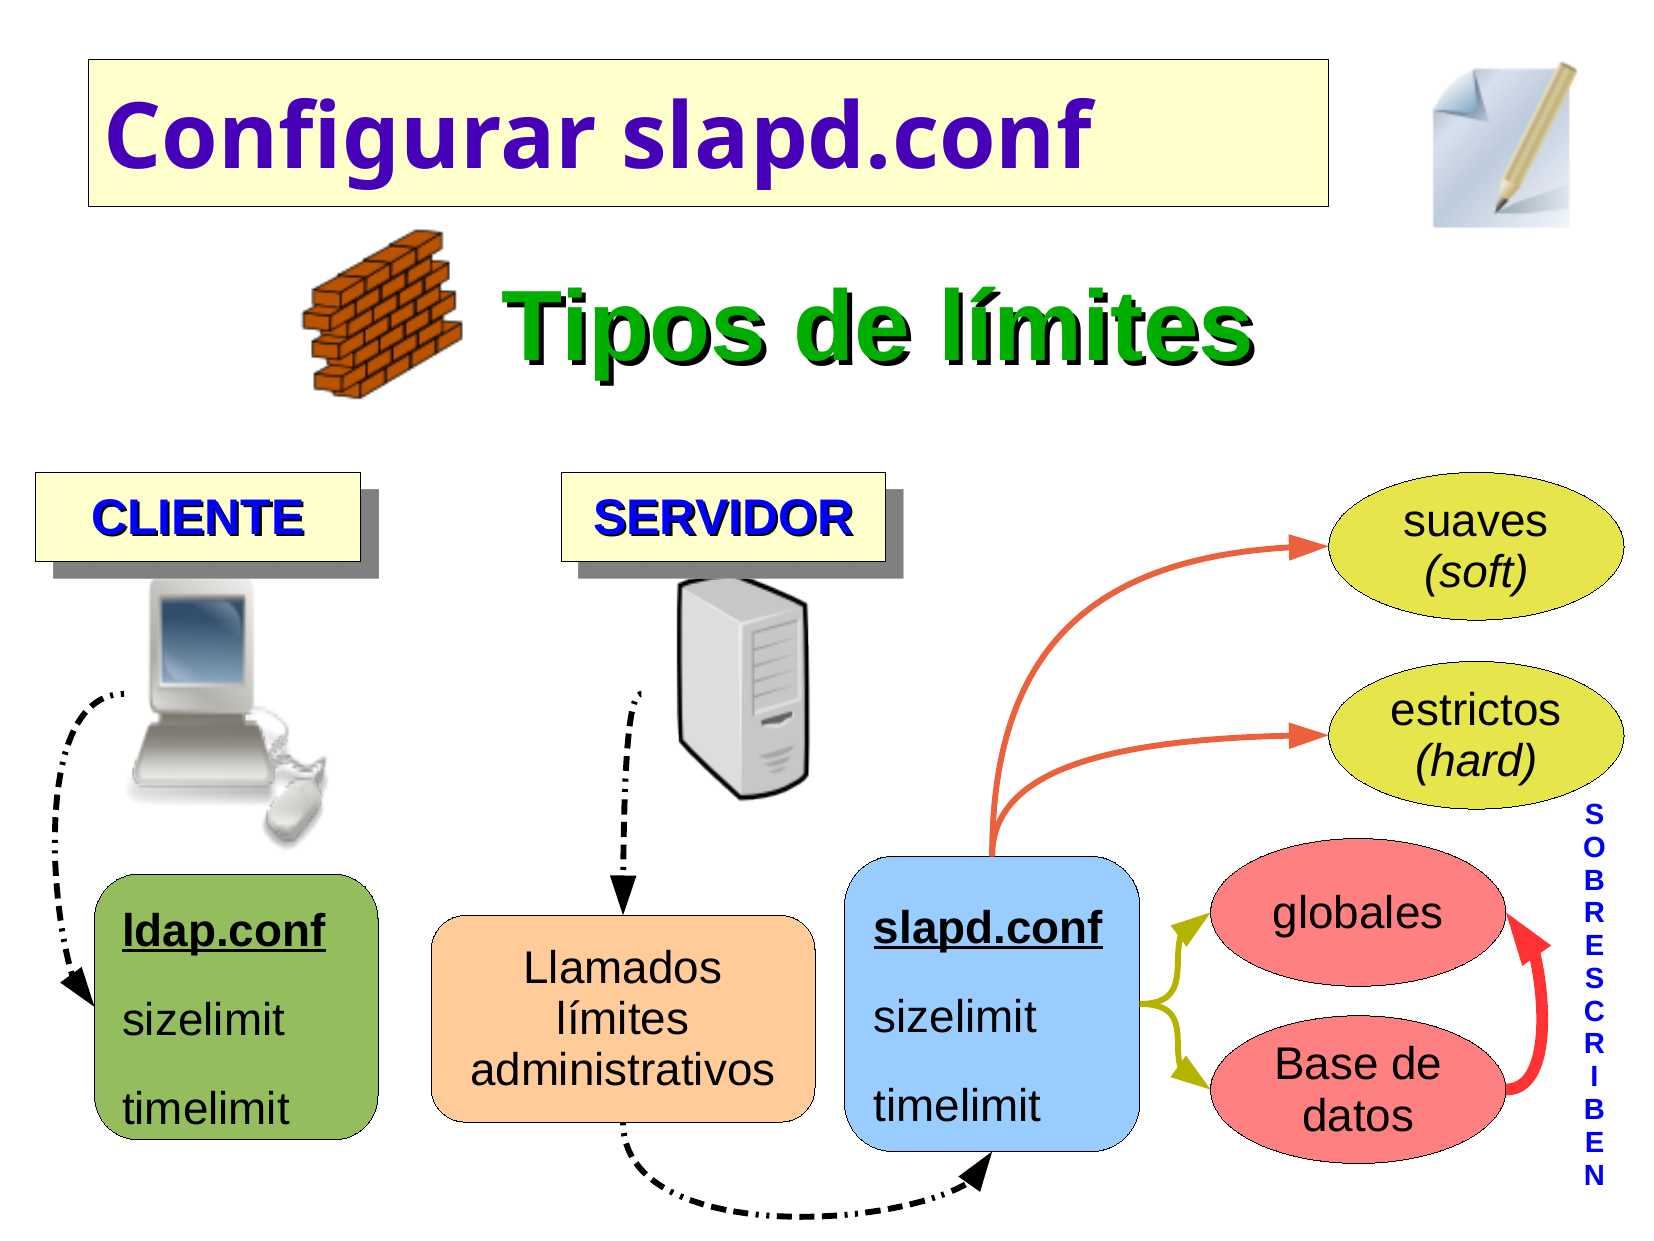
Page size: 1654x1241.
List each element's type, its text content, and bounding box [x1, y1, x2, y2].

text_box Llamados límites administrativos [431, 915, 816, 1123]
text_box CLIENTE [35, 472, 361, 562]
text_box estrictos (hard) [1328, 661, 1625, 810]
picture [124, 562, 331, 857]
text_box globales [1210, 838, 1506, 987]
text_box suaves (soft) [1328, 472, 1625, 621]
picture [1417, 58, 1595, 237]
text_box SERVIDOR [561, 472, 886, 562]
text_box slapd.conf sizelimit timelimit [844, 856, 1140, 1152]
text_box S O B R E SC R I B E N [1564, 790, 1625, 1199]
picture [295, 224, 478, 408]
text_box Base de datos [1210, 1015, 1506, 1164]
text_box ldap.conf sizelimit timelimit [94, 874, 379, 1140]
text_box Configurar slapd.conf [88, 59, 1329, 207]
picture [641, 562, 845, 857]
text_box Tipos de límites [487, 262, 1270, 390]
